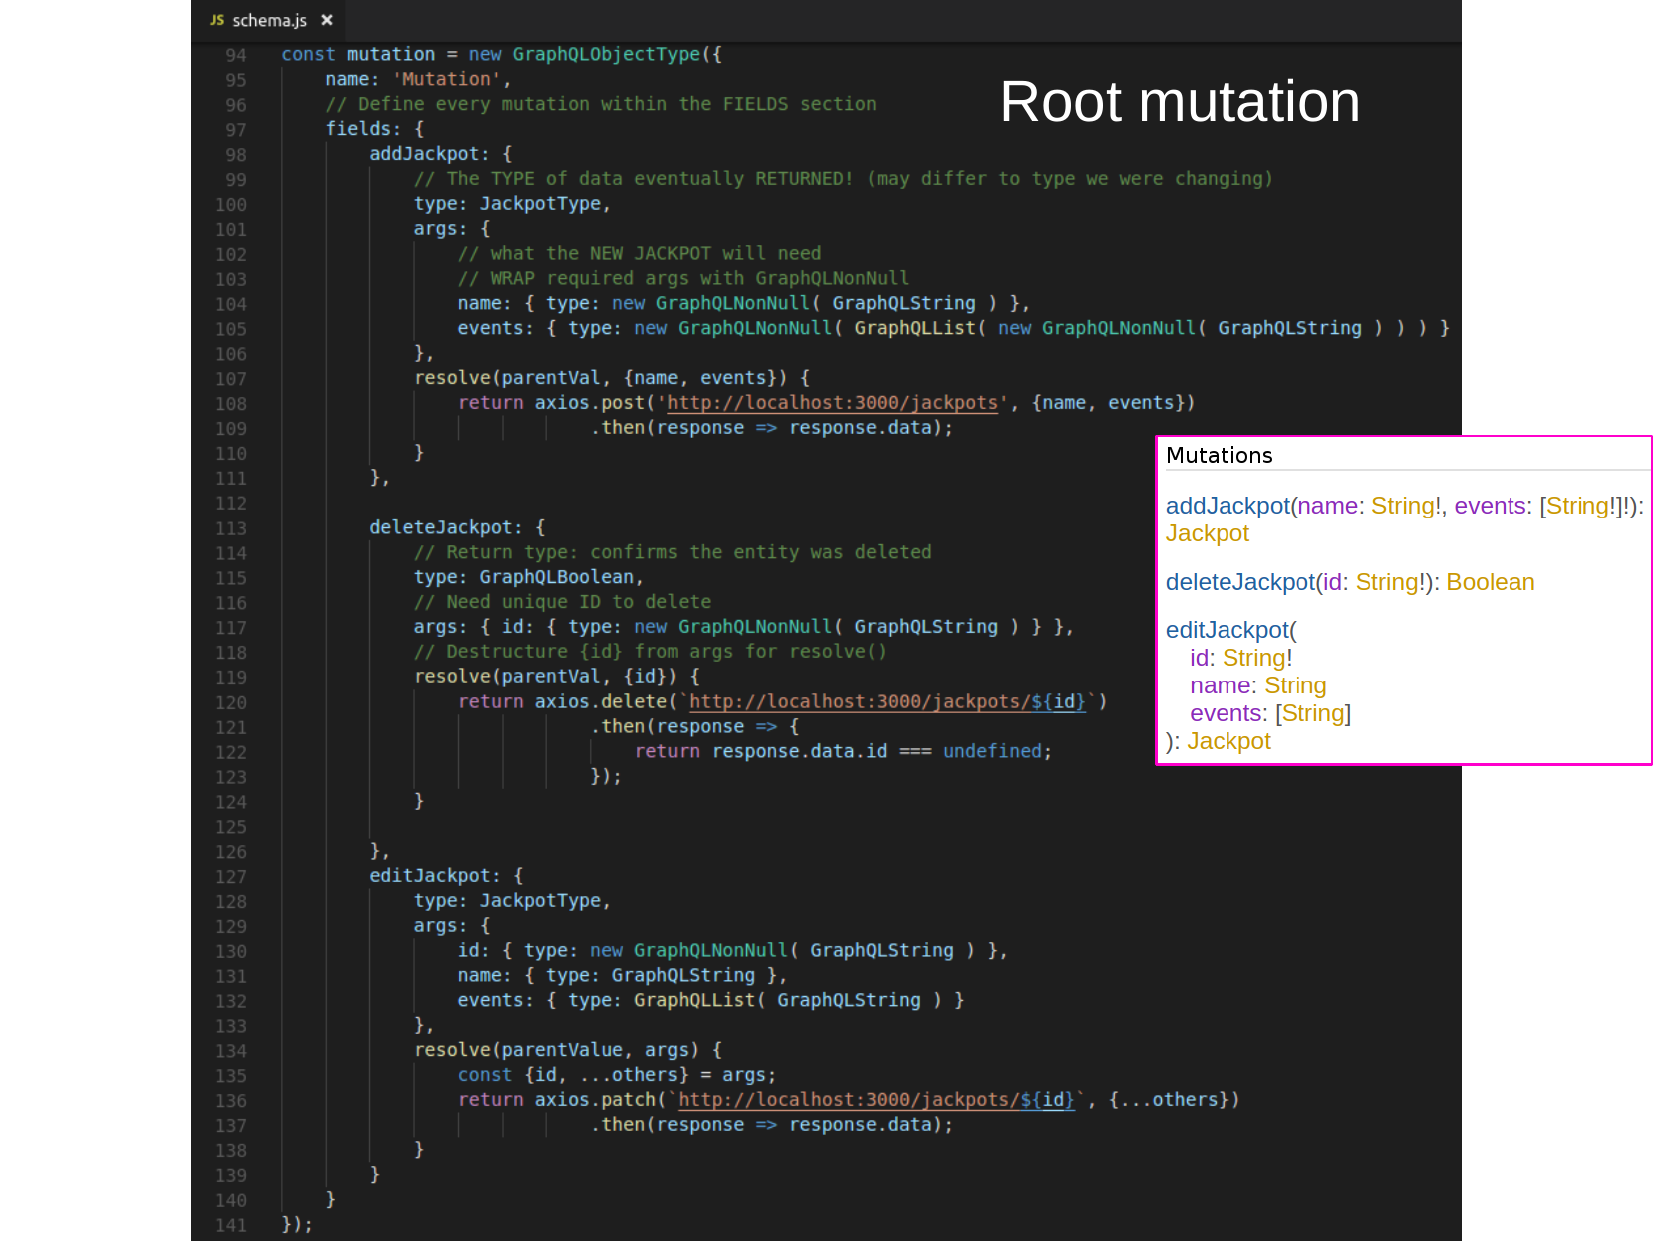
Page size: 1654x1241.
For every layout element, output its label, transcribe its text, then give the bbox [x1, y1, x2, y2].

picture [191, 0, 1462, 1241]
picture [1157, 437, 1652, 764]
title Root mutation [956, 49, 1406, 154]
